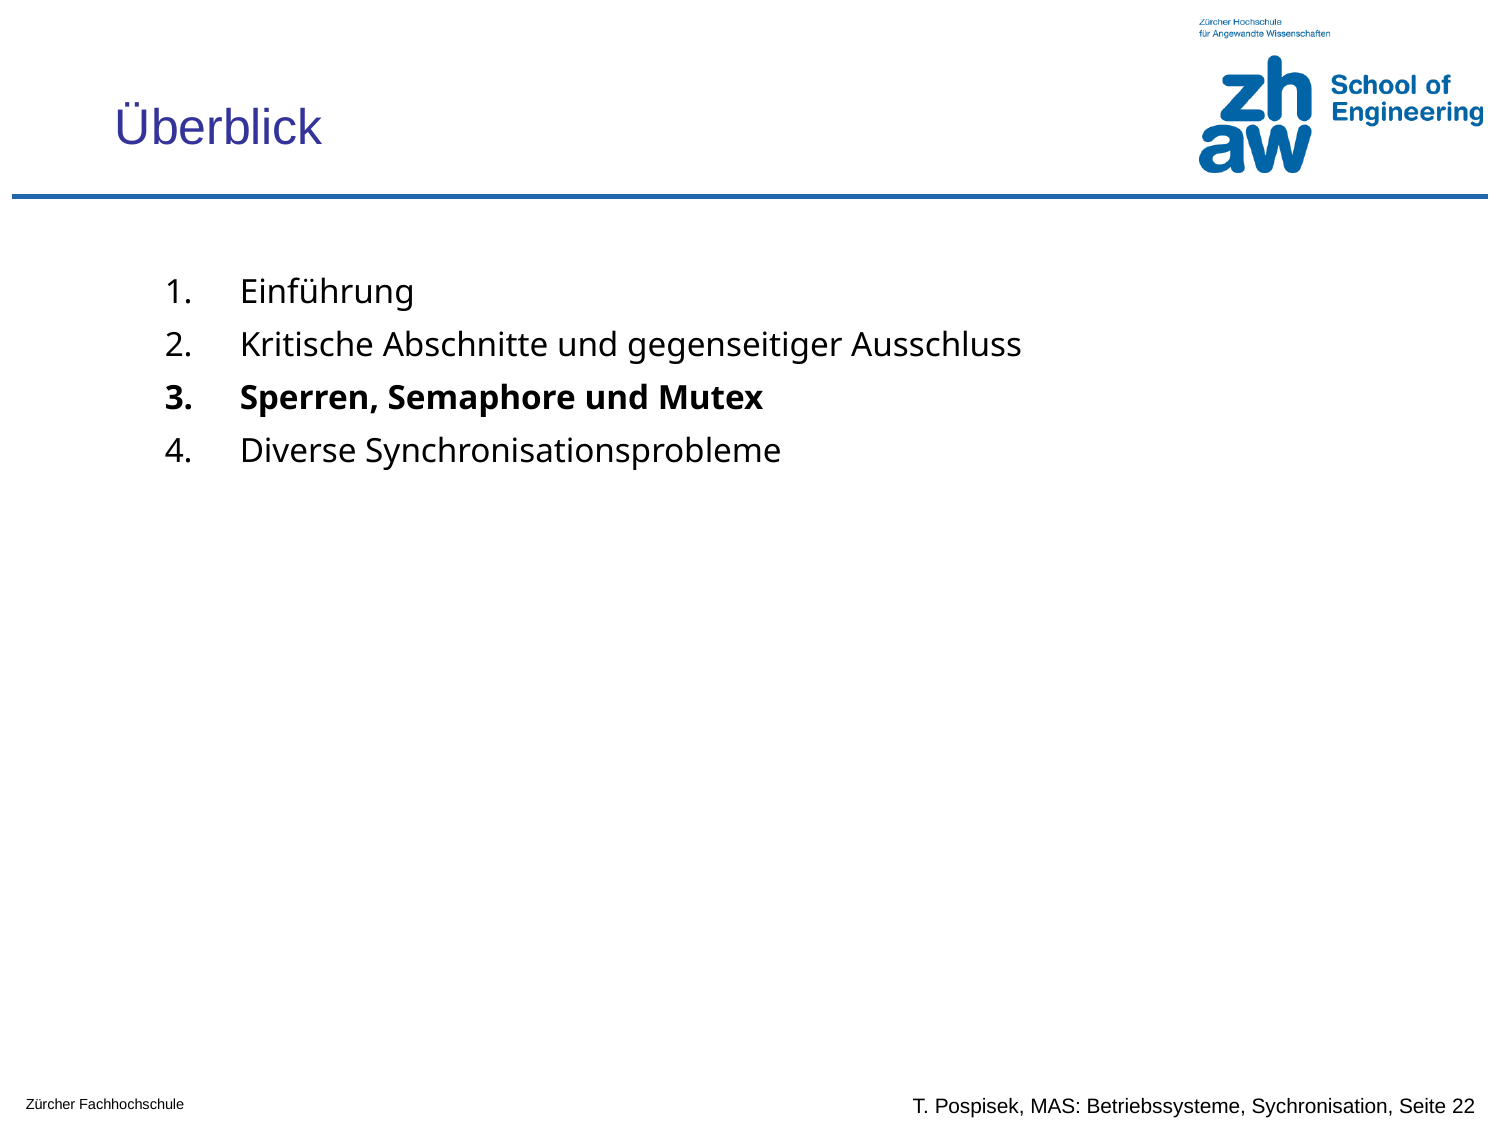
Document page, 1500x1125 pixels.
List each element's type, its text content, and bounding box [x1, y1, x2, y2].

title Überblick [99, 50, 1379, 163]
picture [1199, 19, 1483, 173]
text_box Einführung Kritische Abschnitte und gegenseitiger Ausschluss Sperren, Semaphore und Mutex Diverse Synchronisationsprobleme [149, 262, 1363, 1038]
